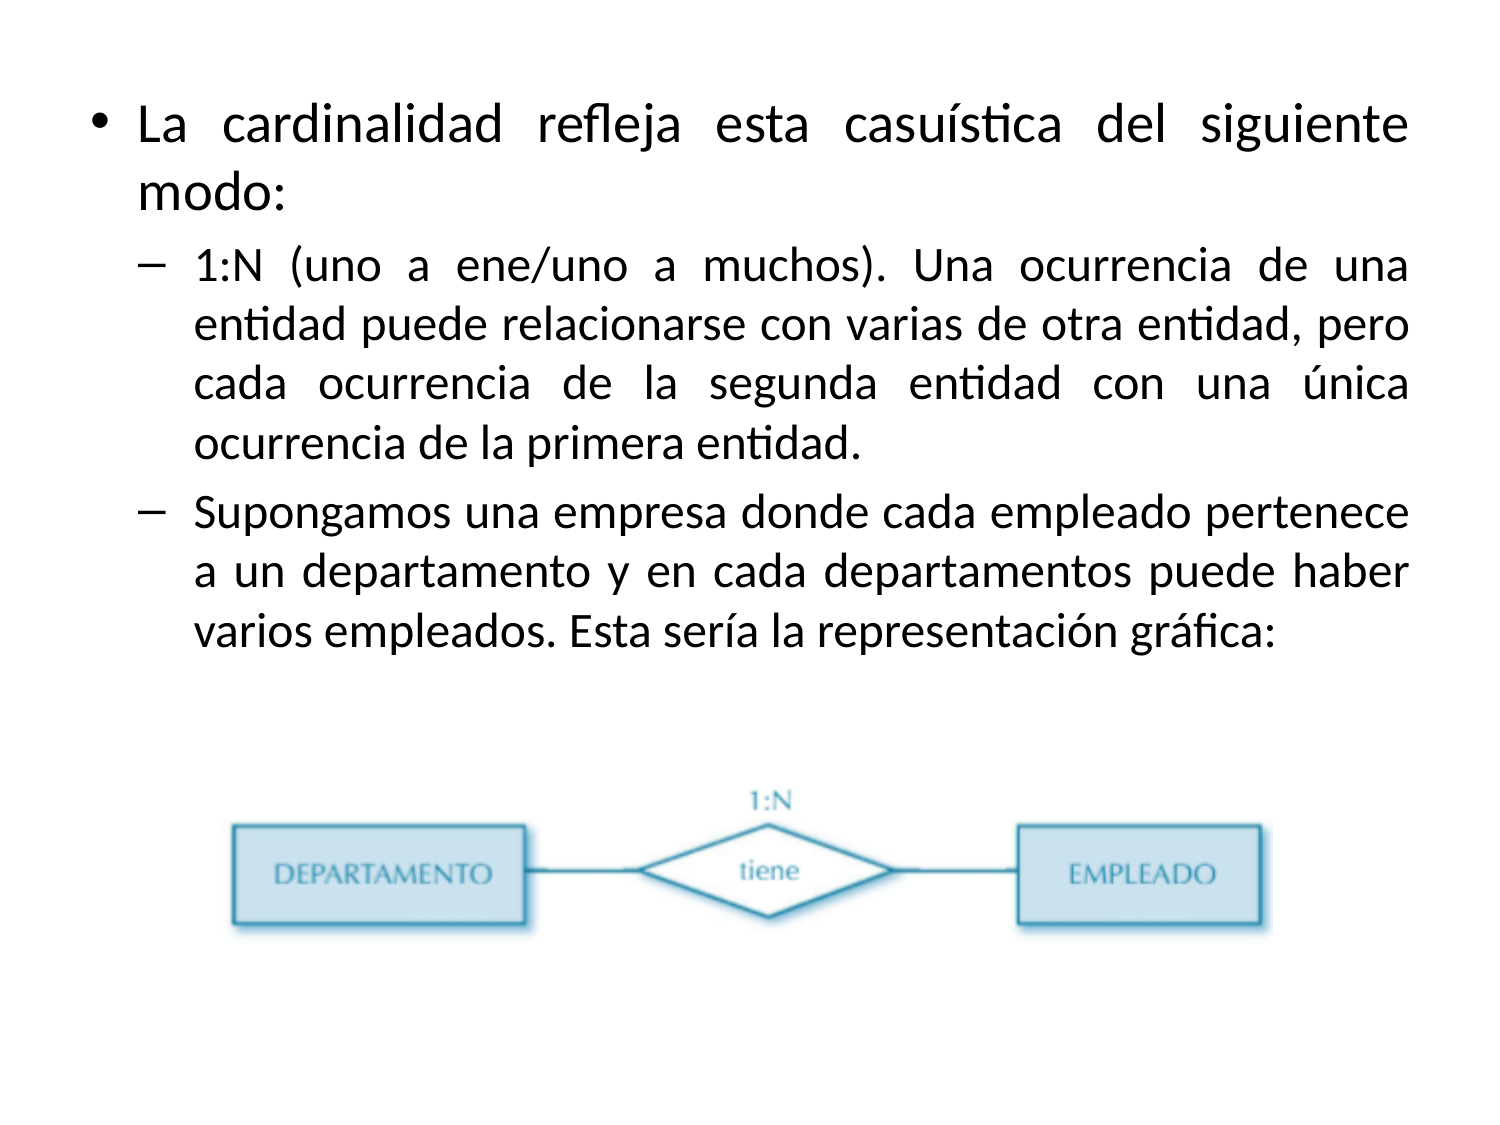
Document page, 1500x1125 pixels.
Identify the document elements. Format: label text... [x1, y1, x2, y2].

list La cardinalidad refleja esta casuística del siguiente modo: 1:N (uno a ene/uno a muchos). Una ocurrencia de una entidad puede relacionarse con varias de otra entidad, pero cada ocurrencia de la segunda entidad con una única ocurrencia de la primera entidad. Supongamos una empresa donde cada empleado pertenece a un departamento y en cada departamentos puede haber varios empleados. Esta sería la representación gráfica: [75, 78, 1425, 728]
picture [218, 763, 1273, 965]
